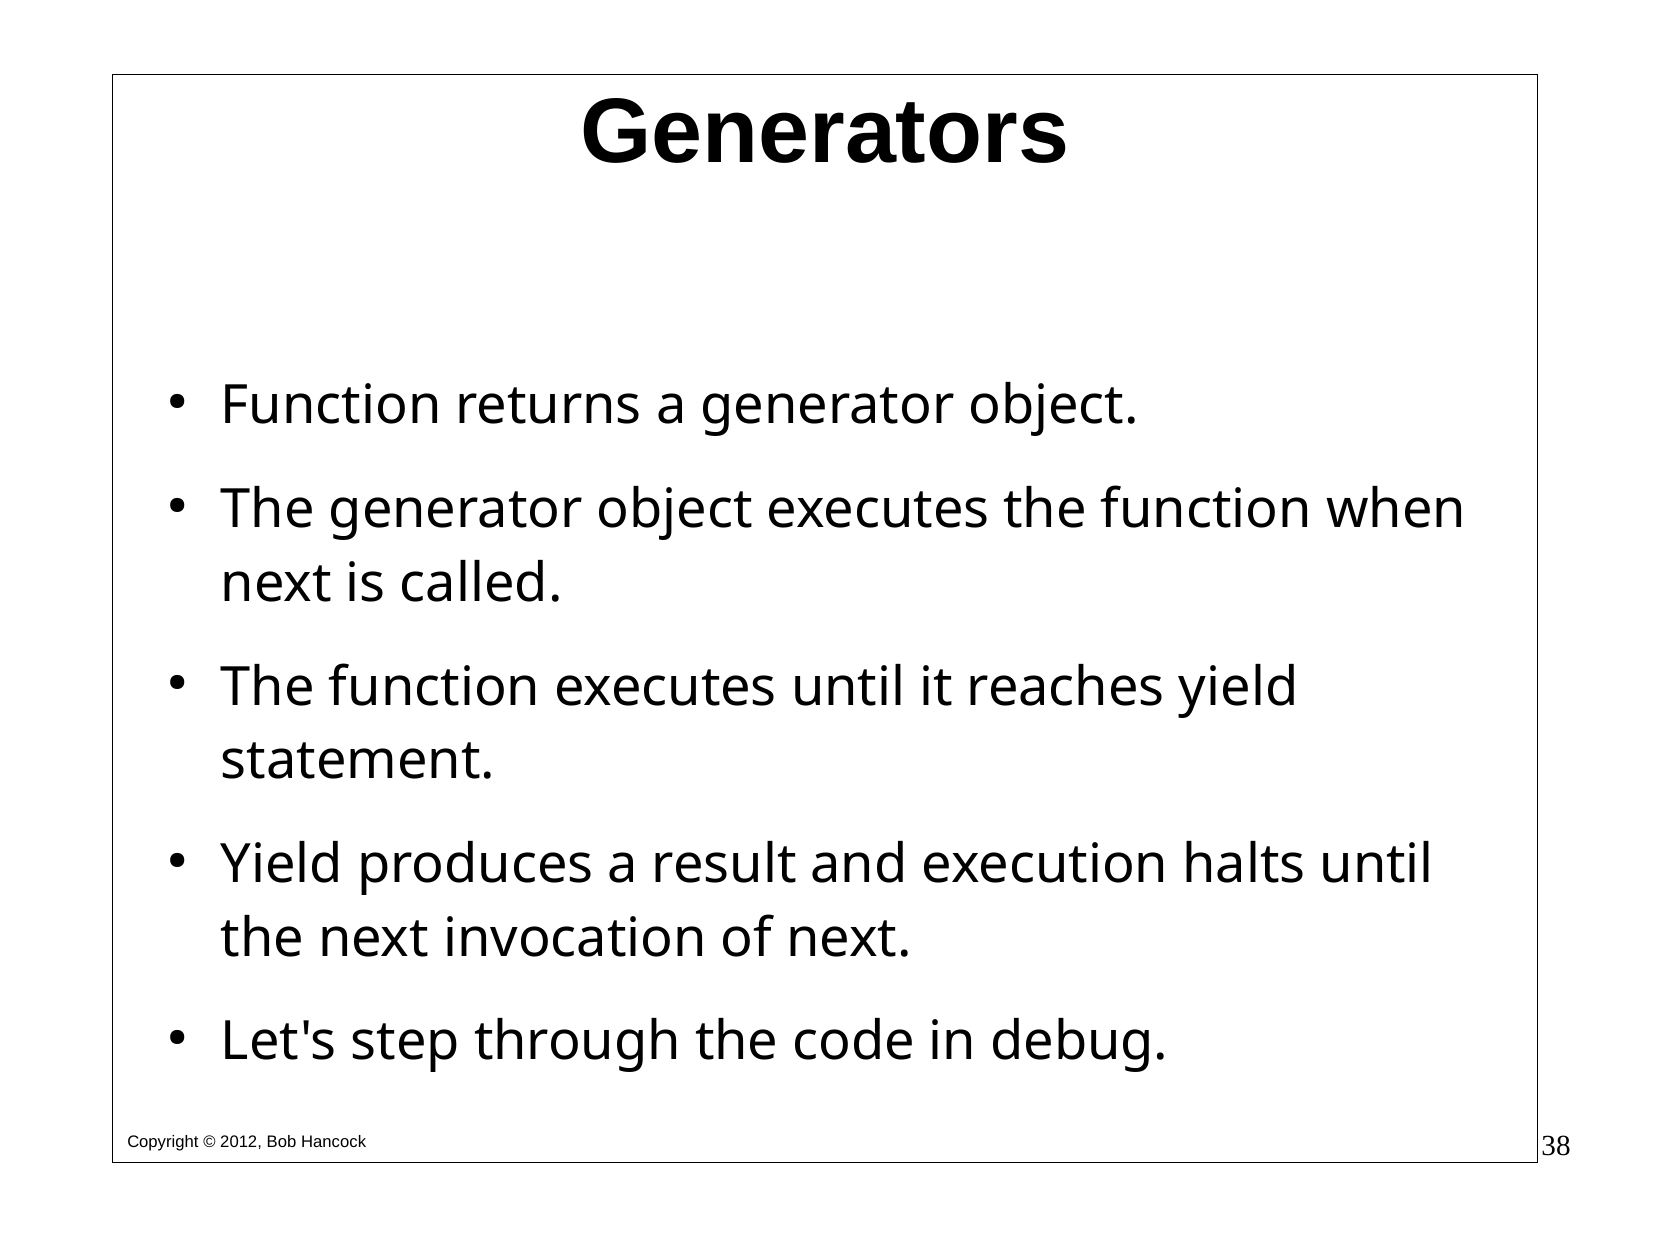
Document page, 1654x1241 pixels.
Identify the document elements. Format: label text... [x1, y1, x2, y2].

text_box Copyright © 2012, Bob Hancock [112, 1125, 382, 1159]
list Function returns a generator object. The generator object executes the function when next is called. The function executes until it reaches yield statement. Yield produces a result and execution halts until the next invocation of next. Let's step through the code in debug. [150, 262, 1501, 1126]
title Generators [112, 75, 1538, 188]
